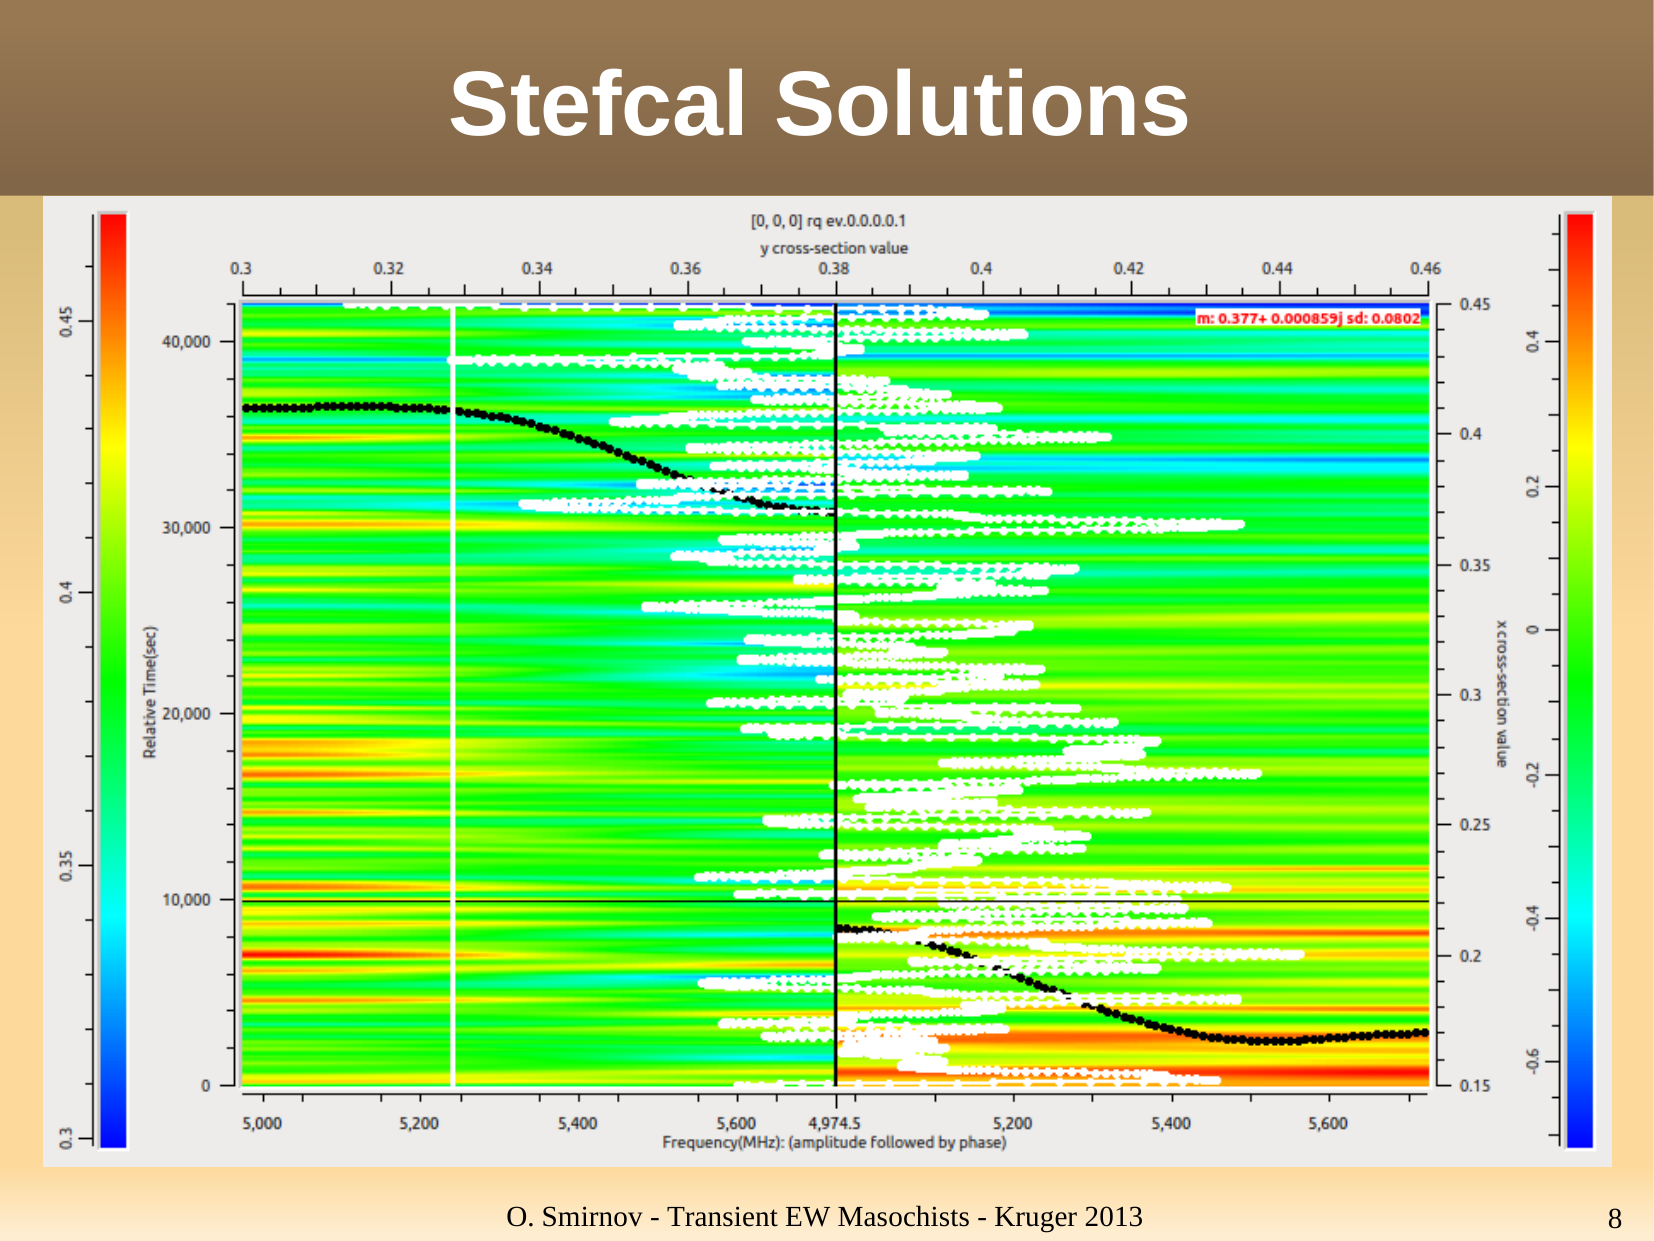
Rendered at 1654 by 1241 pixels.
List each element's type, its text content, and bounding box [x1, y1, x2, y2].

picture [0, 0, 1654, 1241]
title Stefcal Solutions [76, 0, 1565, 196]
